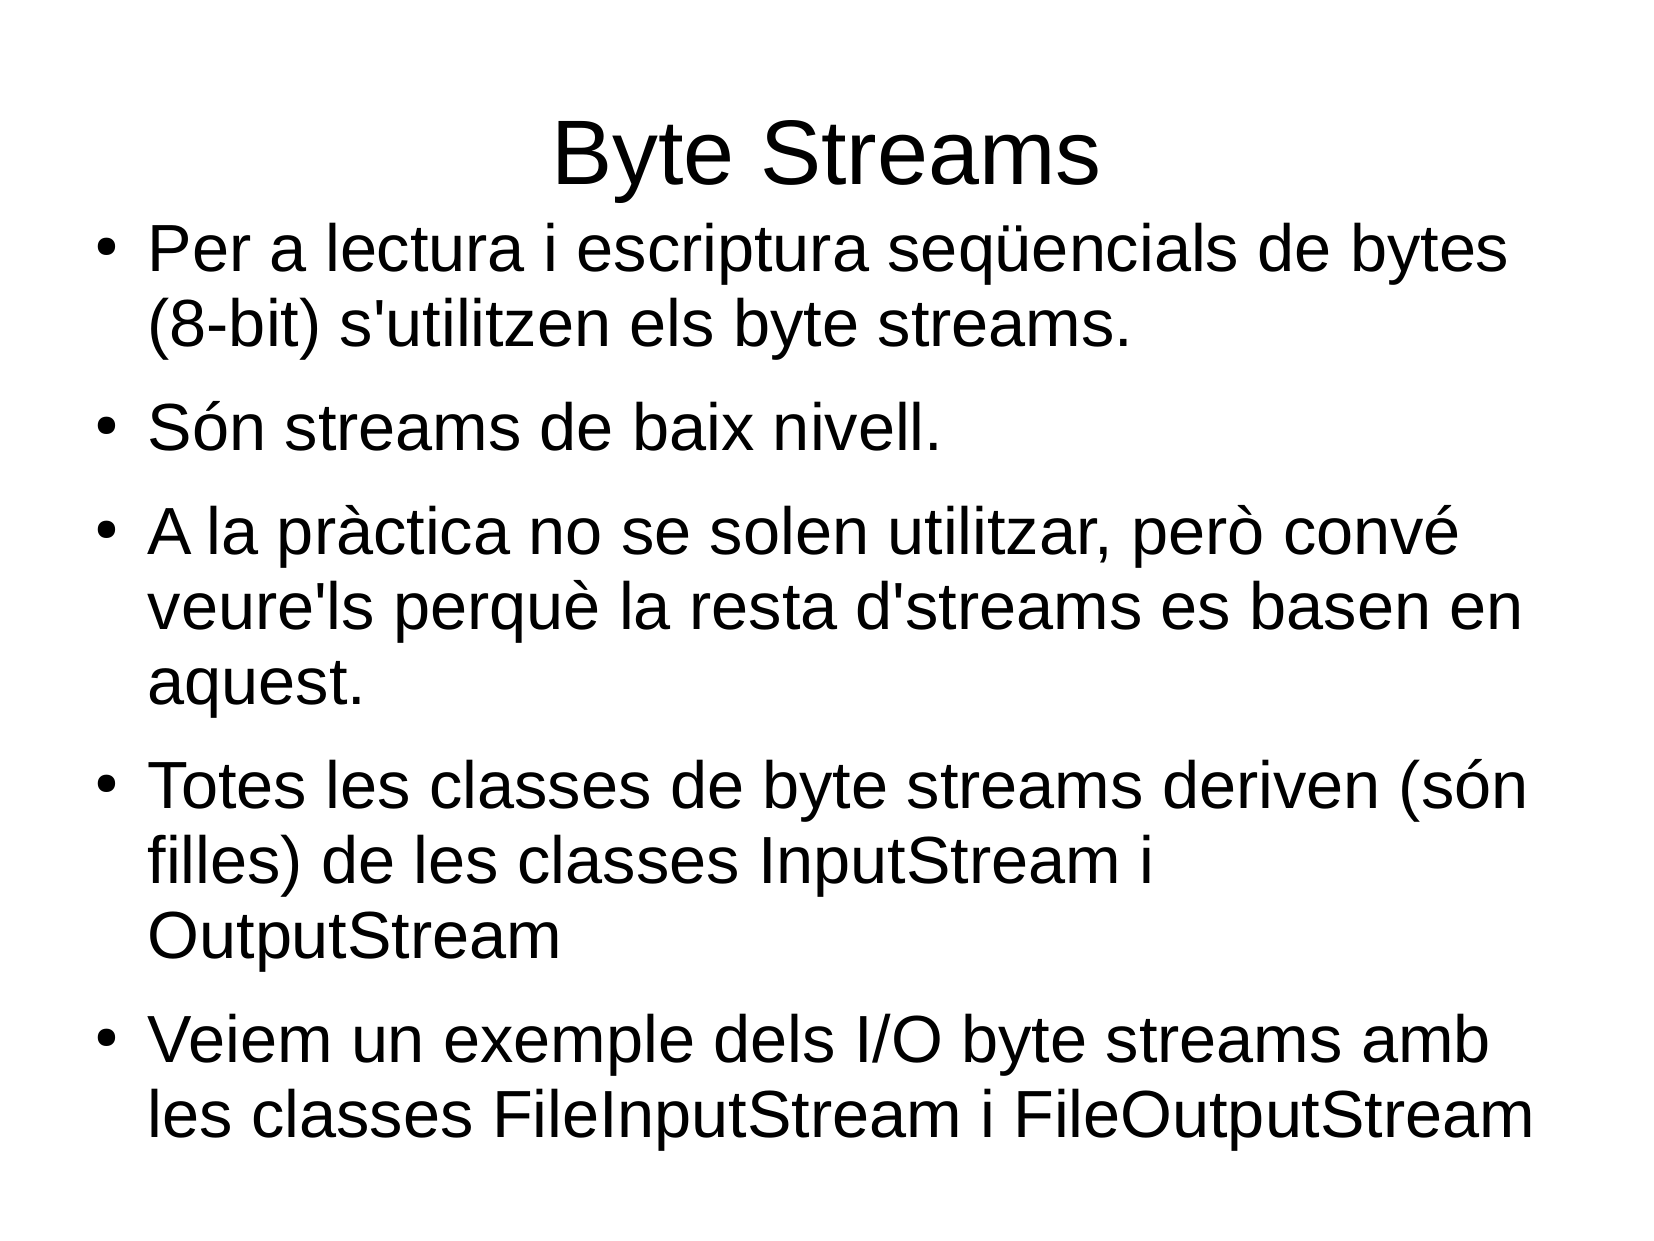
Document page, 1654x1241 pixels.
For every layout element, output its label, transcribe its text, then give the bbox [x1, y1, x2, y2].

title Byte Streams [82, 49, 1571, 257]
list Per a lectura i escriptura seqüencials de bytes (8-bit) s'utilitzen els byte streams. Són streams de baix nivell. A la pràctica no se solen utilitzar, però convé veure'ls perquè la resta d'streams es basen en aquest. Totes les classes de byte streams deriven (són filles) de les classes InputStream i OutputStream Veiem un exemple dels I/O byte streams amb les classes FileInputStream i FileOutputStream [76, 211, 1565, 1152]
